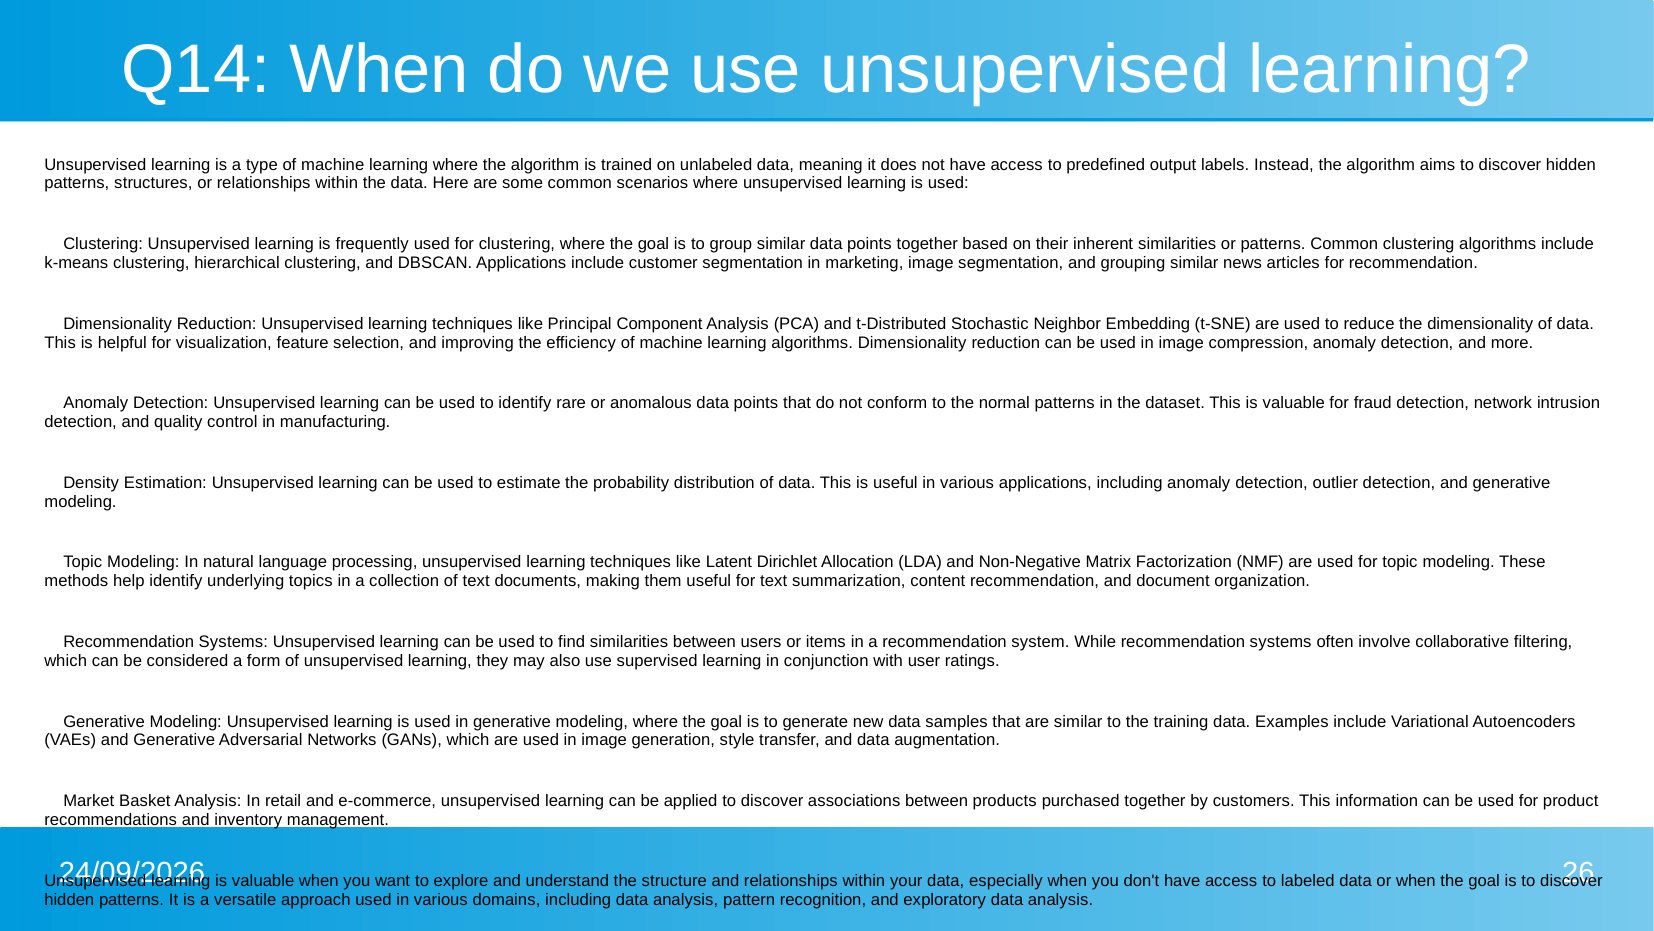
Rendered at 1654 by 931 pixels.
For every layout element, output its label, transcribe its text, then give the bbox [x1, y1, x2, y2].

title Q14: When do we use unsupervised learning? [59, 29, 1595, 108]
text_box Unsupervised learning is a type of machine learning where the algorithm is trained on unlabeled data, meaning it does not have access to predefined output labels. Instead, the algorithm aims to discover hidden patterns, structures, or relationships within the data. Here are some common scenarios where unsupervised learning is used: Clustering: Unsupervised learning is frequently used for clustering, where the goal is to group similar data points together based on their inherent similarities or patterns. Common clustering algorithms include k-means clustering, hierarchical clustering, and DBSCAN. Applications include customer segmentation in marketing, image segmentation, and grouping similar news articles for recommendation. Dimensionality Reduction: Unsupervised learning techniques like Principal Component Analysis (PCA) and t-Distributed Stochastic Neighbor Embedding (t-SNE) are used to reduce the dimensionality of data. This is helpful for visualization, feature selection, and improving the efficiency of machine learning algorithms. Dimensionality reduction can be used in image compression, anomaly detection, and more. Anomaly Detection: Unsupervised learning can be used to identify rare or anomalous data points that do not conform to the normal patterns in the dataset. This is valuable for fraud detection, network intrusion detection, and quality control in manufacturing. Density Estimation: Unsupervised learning can be used to estimate the probability distribution of data. This is useful in various applications, including anomaly detection, outlier detection, and generative modeling. Topic Modeling: In natural language processing, unsupervised learning techniques like Latent Dirichlet Allocation (LDA) and Non-Negative Matrix Factorization (NMF) are used for topic modeling. These methods help identify underlying topics in a collection of text documents, making them useful for text summarization, content recommendation, and document organization. Recommendation Systems: Unsupervised learning can be used to find similarities between users or items in a recommendation system. While recommendation systems often involve collaborative filtering, which can be considered a form of unsupervised learning, they may also use supervised learning in conjunction with user ratings. Generative Modeling: Unsupervised learning is used in generative modeling, where the goal is to generate new data samples that are similar to the training data. Examples include Variational Autoencoders (VAEs) and Generative Adversarial Networks (GANs), which are used in image generation, style transfer, and data augmentation. Market Basket Analysis: In retail and e-commerce, unsupervised learning can be applied to discover associations between products purchased together by customers. This information can be used for product recommendations and inventory management. Unsupervised learning is valuable when you want to explore and understand the structure and relationships within your data, especially when you don't have access to labeled data or when the goal is to discover hidden patterns. It is a versatile approach used in various domains, including data analysis, pattern recognition, and exploratory data analysis. [29, 147, 1625, 916]
